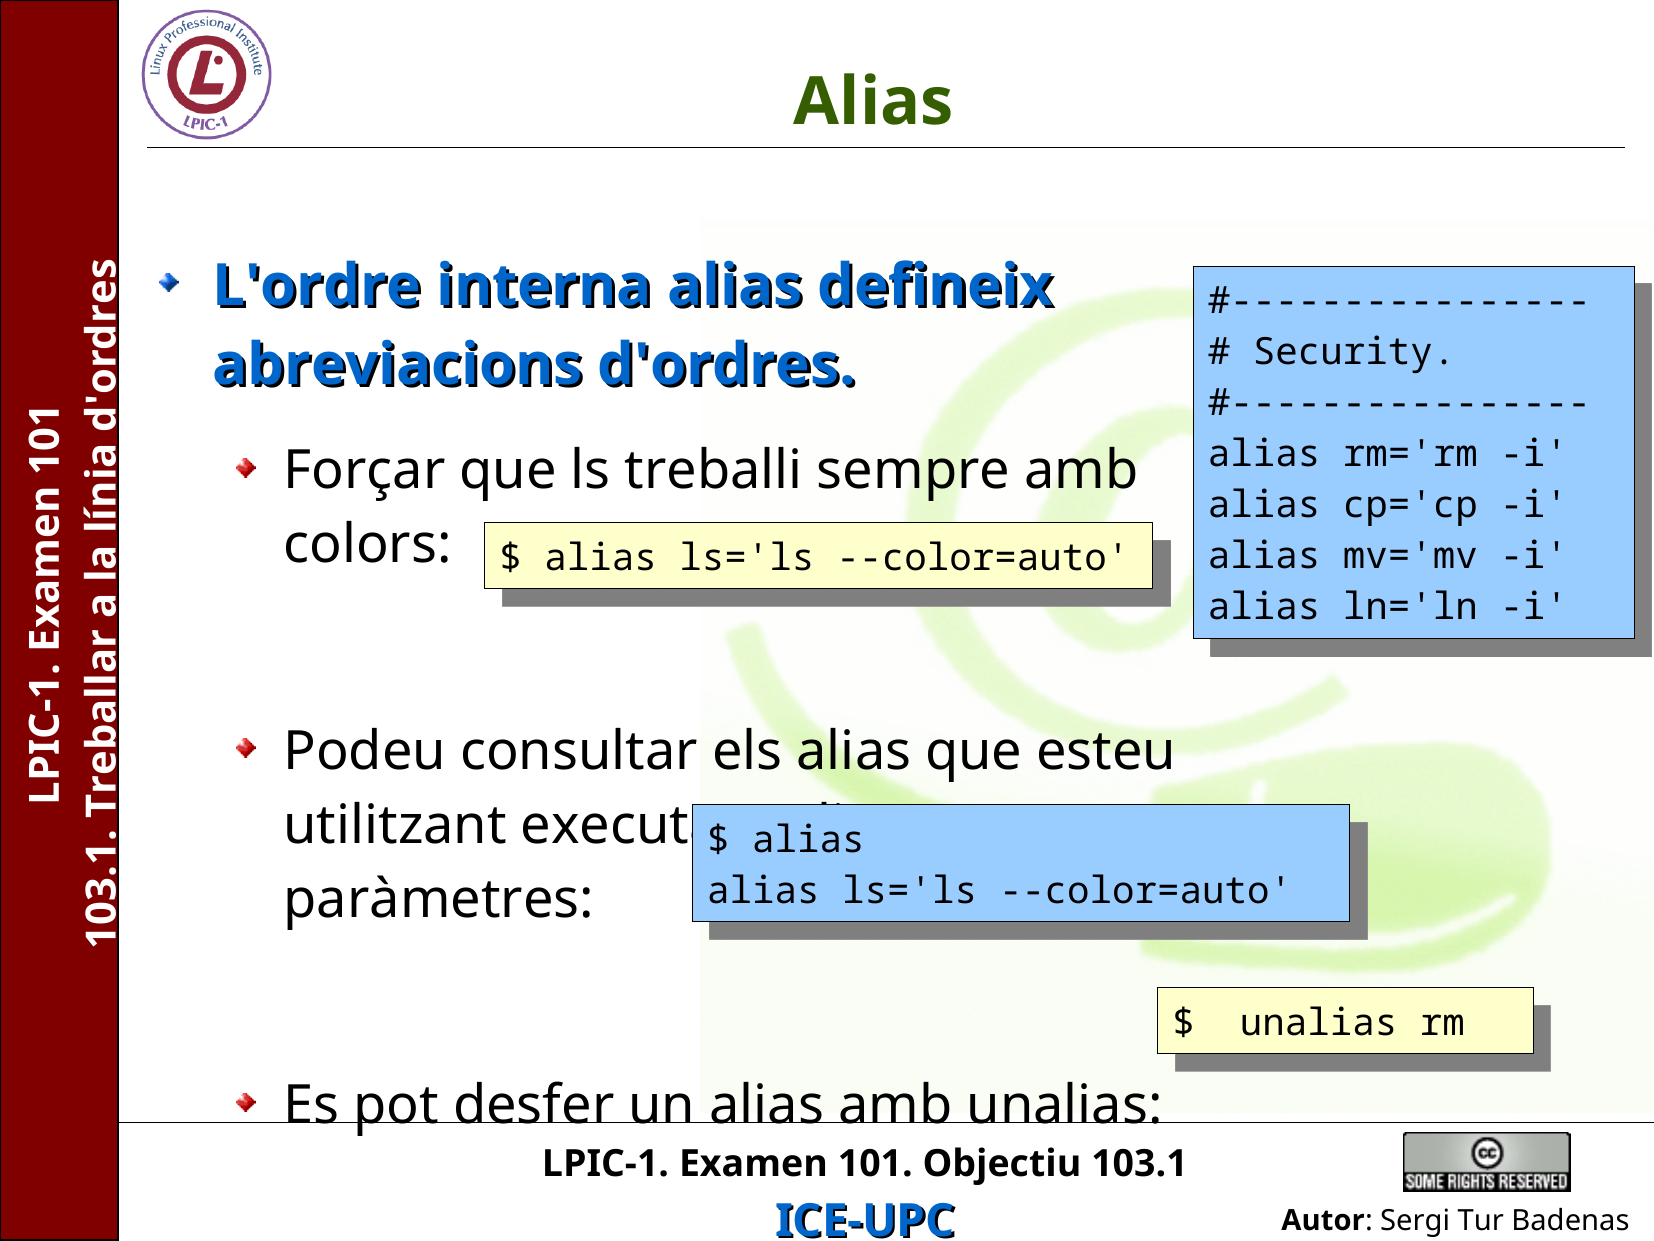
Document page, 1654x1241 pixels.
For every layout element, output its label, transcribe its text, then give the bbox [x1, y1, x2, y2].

picture [1403, 1132, 1571, 1192]
text_box #---------------- # Security. #---------------- alias rm='rm -i' alias cp='cp -i' alias mv='mv -i' alias ln='ln -i' [1193, 266, 1635, 597]
text_box $ alias alias ls='ls --color=auto' [692, 804, 1350, 910]
picture [135, 5, 277, 56]
text_box $ unalias rm [1157, 987, 1534, 1048]
text_box $ alias ls='ls --color=auto' [484, 522, 1153, 583]
picture [700, 217, 1654, 1113]
list L'ordre interna alias defineix abreviacions d'ordres. Forçar que ls treballi sempre amb colors: Podeu consultar els alias que esteu utilitzant executant alias sense paràmetres: Es pot desfer un alias amb unalias: [141, 242, 1200, 1143]
title Alias [129, 56, 1619, 141]
